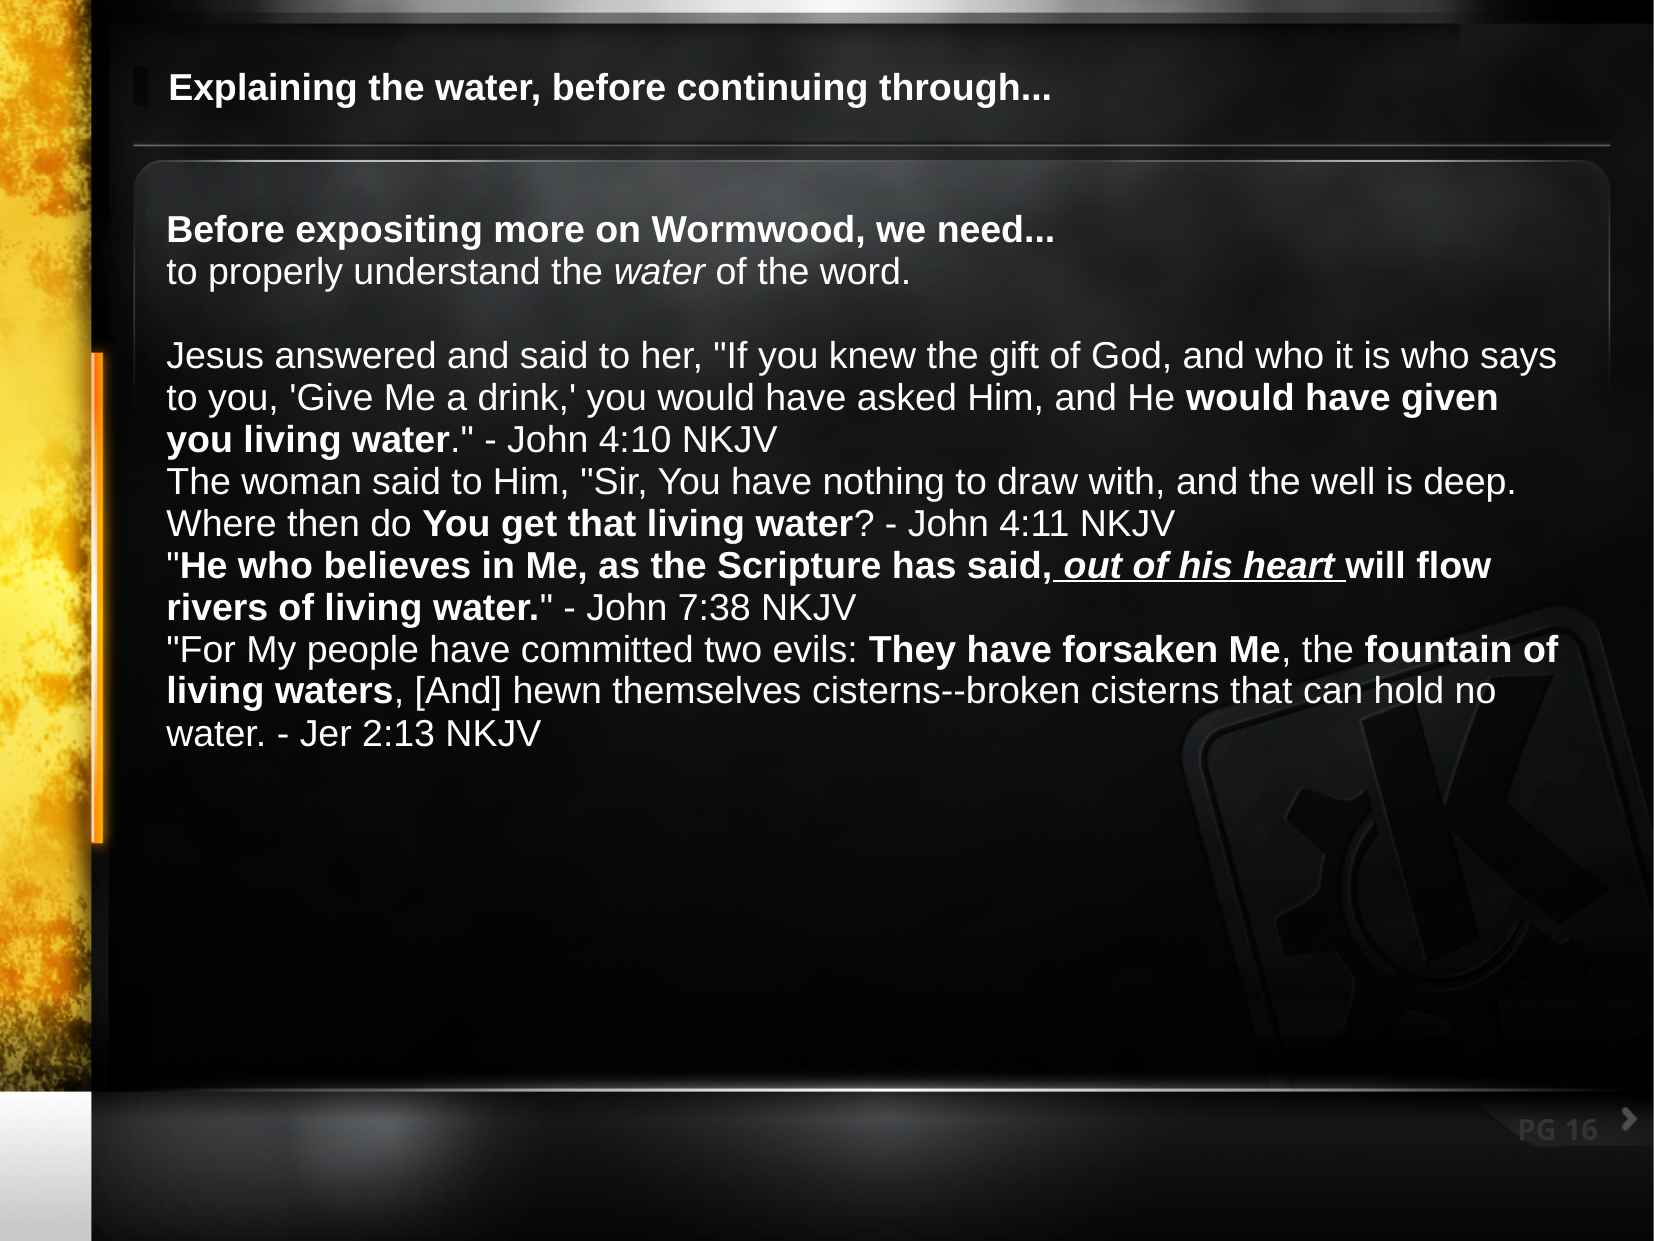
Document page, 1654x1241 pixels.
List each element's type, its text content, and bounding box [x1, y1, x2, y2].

list Before expositing more on Wormwood, we need... to properly understand the water of the word. Jesus answered and said to her, "If you knew the gift of God, and who it is who says to you, 'Give Me a drink,' you would have asked Him, and He would have given you living water." - John 4:10 NKJV The woman said to Him, "Sir, You have nothing to draw with, and the well is deep. Where then do You get that living water? - John 4:11 NKJV "He who believes in Me, as the Scripture has said, out of his heart will flow rivers of living water." - John 7:38 NKJV "For My people have committed two evils: They have forsaken Me, the fountain of living waters, [And] hewn themselves cisterns--broken cisterns that can hold no water. - Jer 2:13 NKJV [151, 200, 1587, 995]
title Explaining the water, before continuing through... [153, 59, 1589, 119]
picture [0, 0, 1654, 1241]
